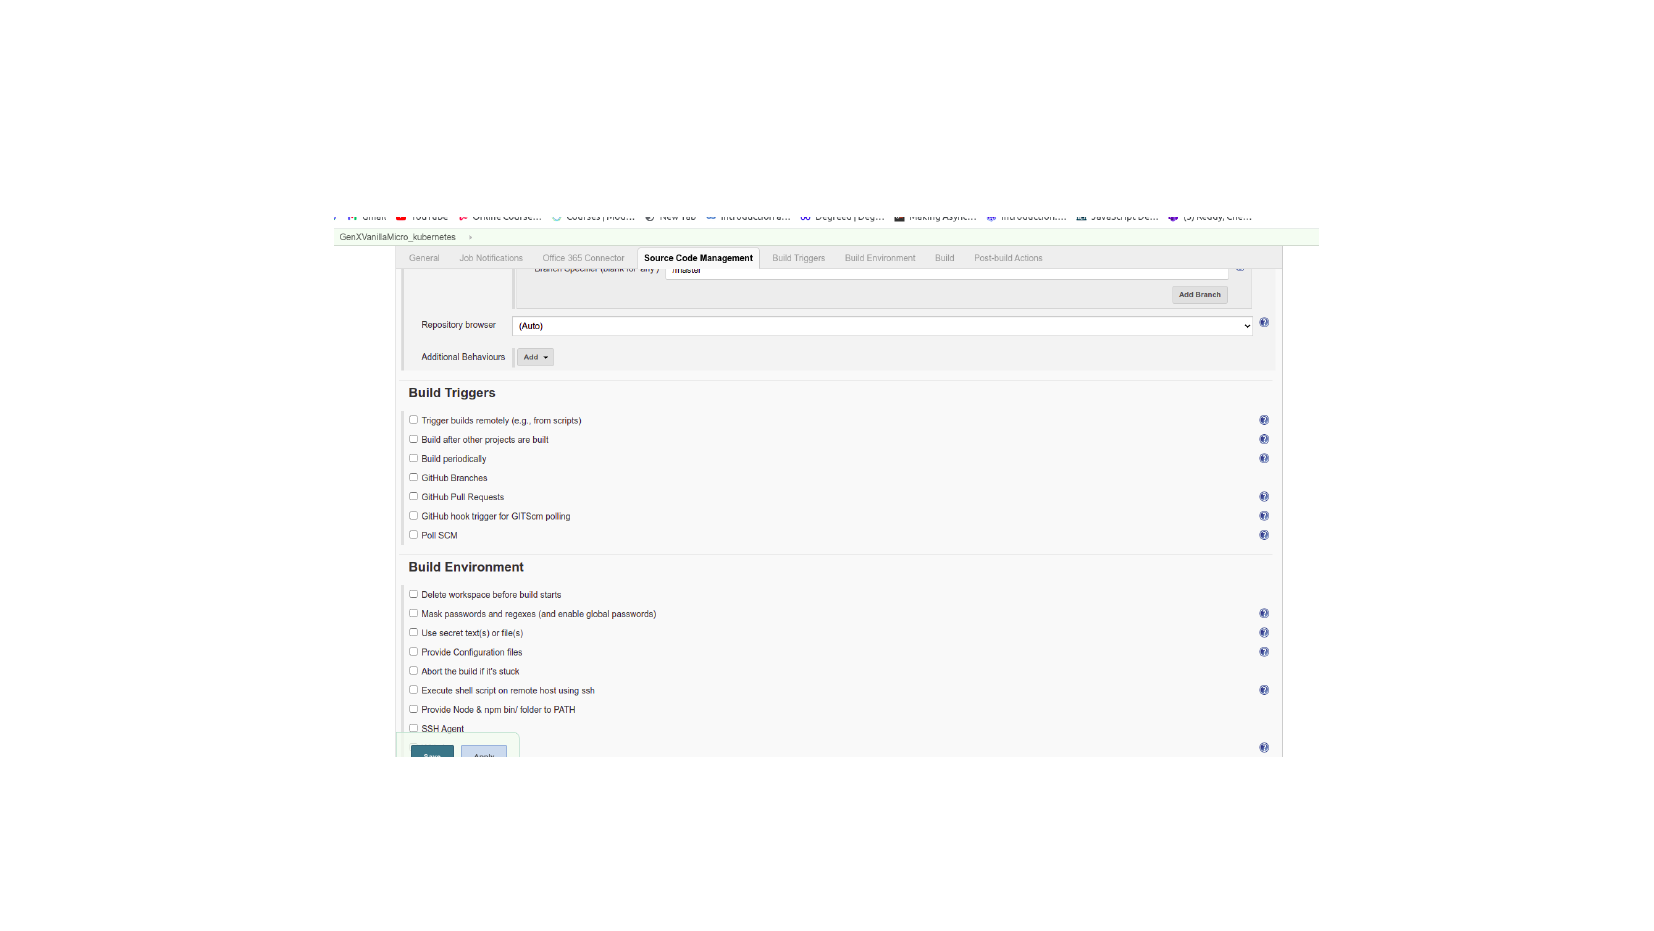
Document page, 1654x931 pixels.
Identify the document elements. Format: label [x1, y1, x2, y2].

picture [334, 217, 1319, 758]
